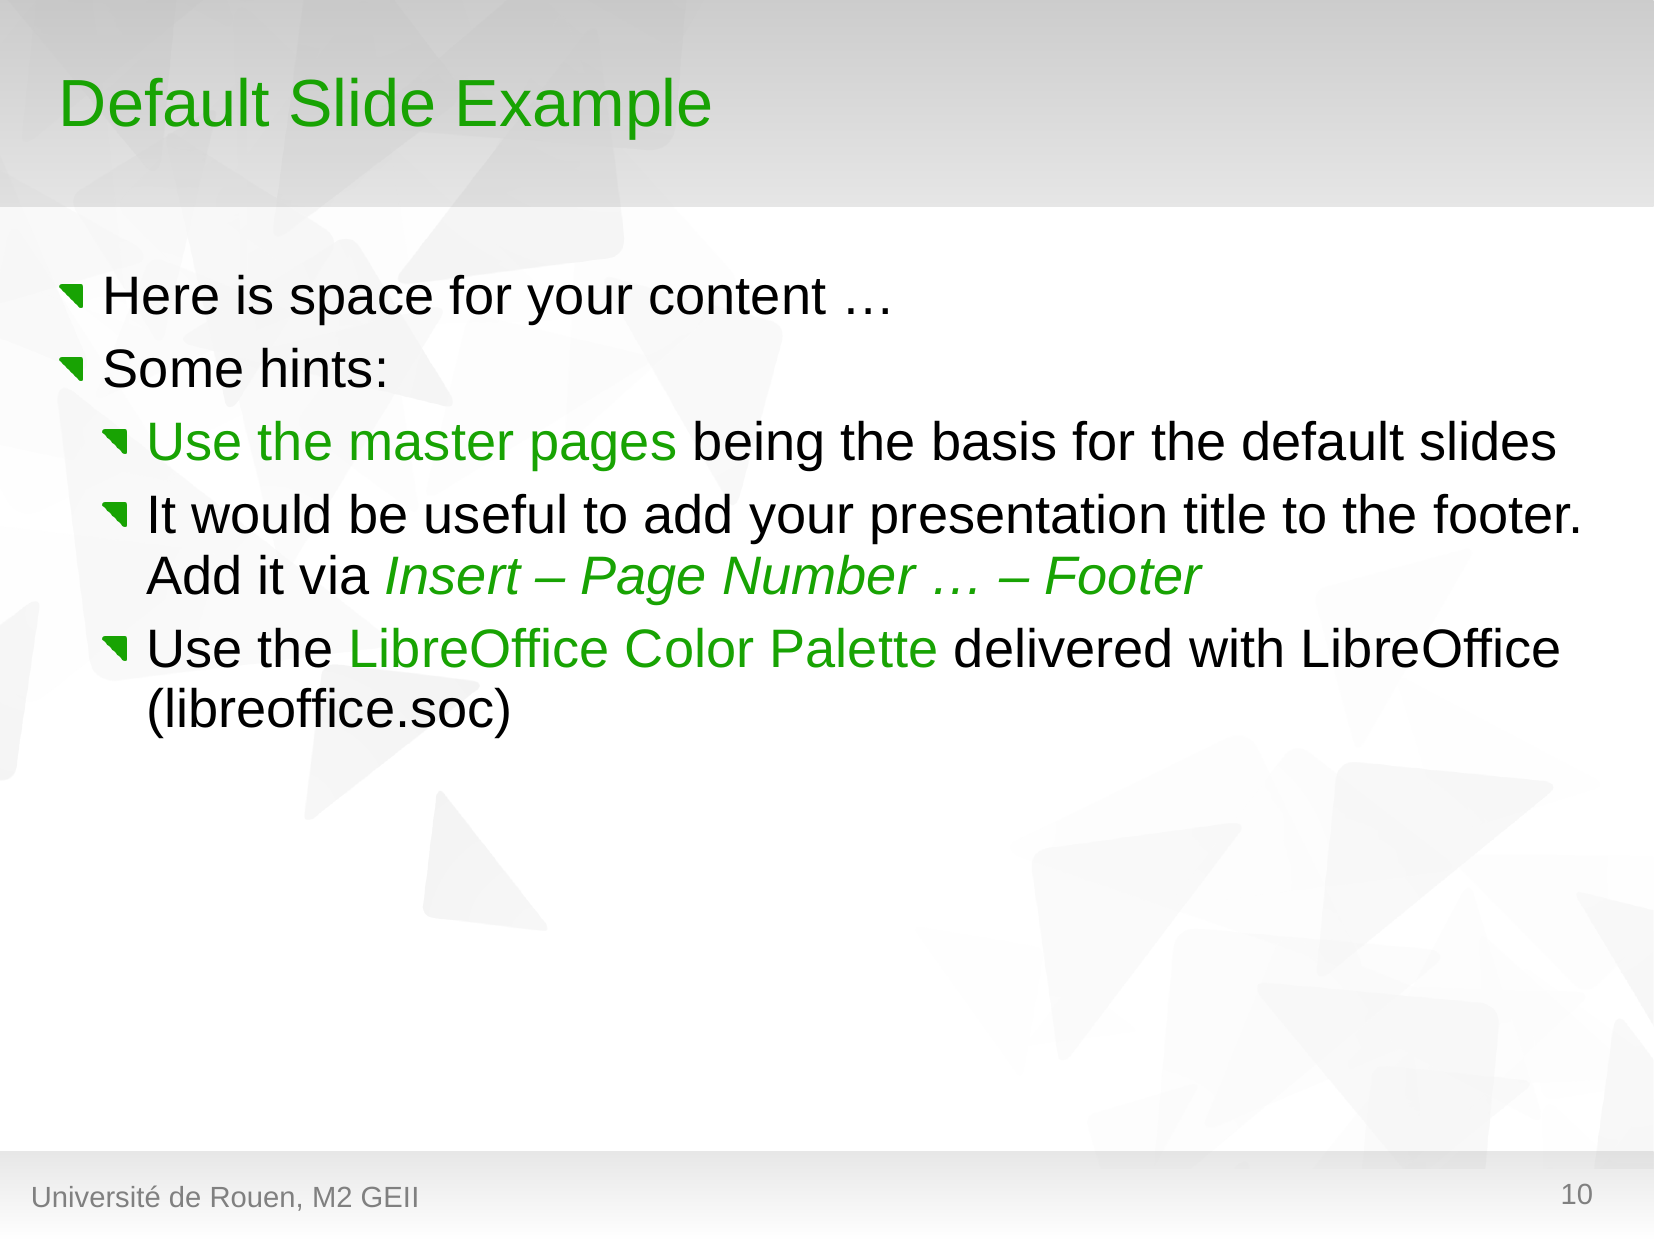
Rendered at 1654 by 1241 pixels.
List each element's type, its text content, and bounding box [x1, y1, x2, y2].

list Here is space for your content … Some hints: Use the master pages being the basis for the default slides It would be useful to add your presentation title to the footer. Add it via Insert – Page Number … – Footer Use the LibreOffice Color Palette delivered with LibreOffice (libreoffice.soc) [59, 265, 1595, 986]
picture [0, 0, 783, 931]
title Default Slide Example [59, 29, 1595, 178]
picture [915, 548, 1654, 1169]
